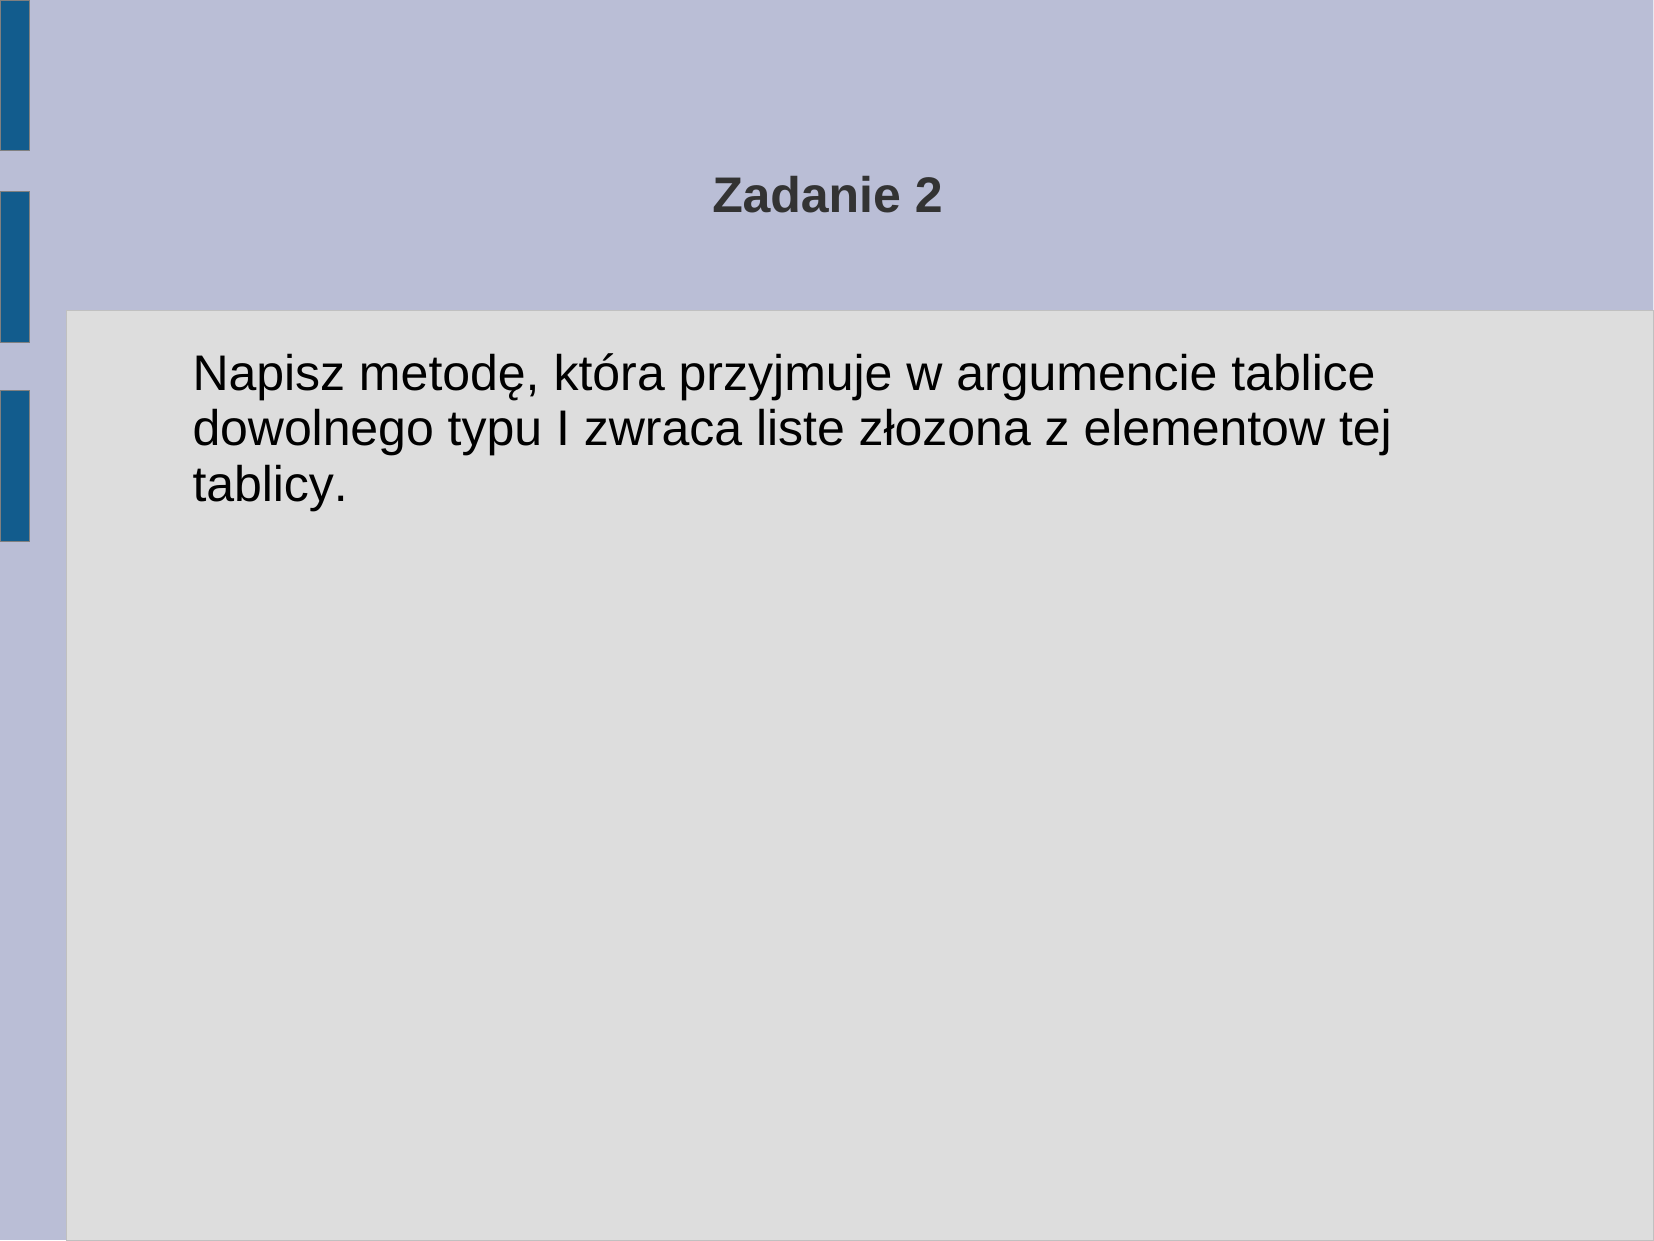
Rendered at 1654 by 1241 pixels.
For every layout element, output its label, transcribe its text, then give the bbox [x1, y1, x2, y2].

list Napisz metodę, która przyjmuje w argumencie tablice dowolnego typu I zwraca liste złozona z elementow tej tablicy. [121, 344, 1534, 1127]
title Zadanie 2 [121, 91, 1534, 299]
